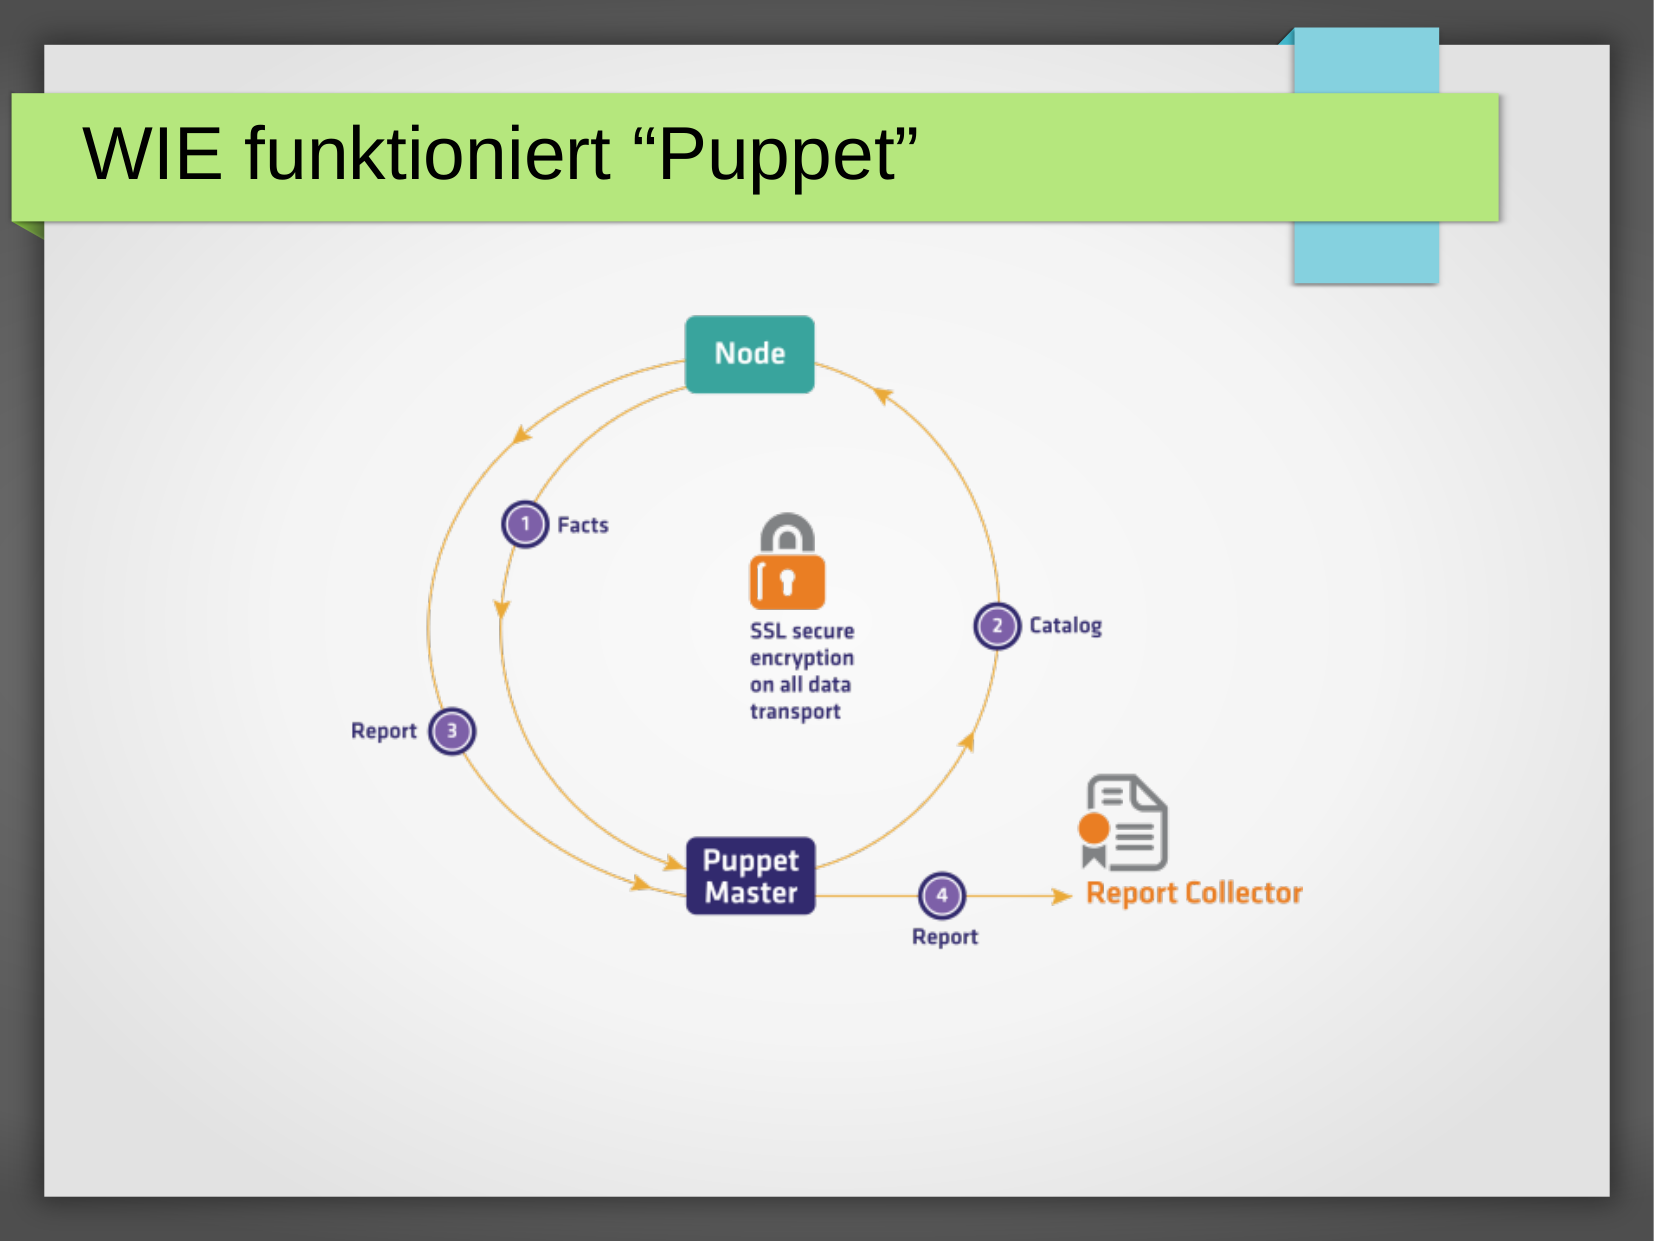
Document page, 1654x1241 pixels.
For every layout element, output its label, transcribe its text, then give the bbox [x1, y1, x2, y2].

picture [0, 0, 1654, 1241]
title WIE funktioniert “Puppet” [82, 94, 1264, 213]
